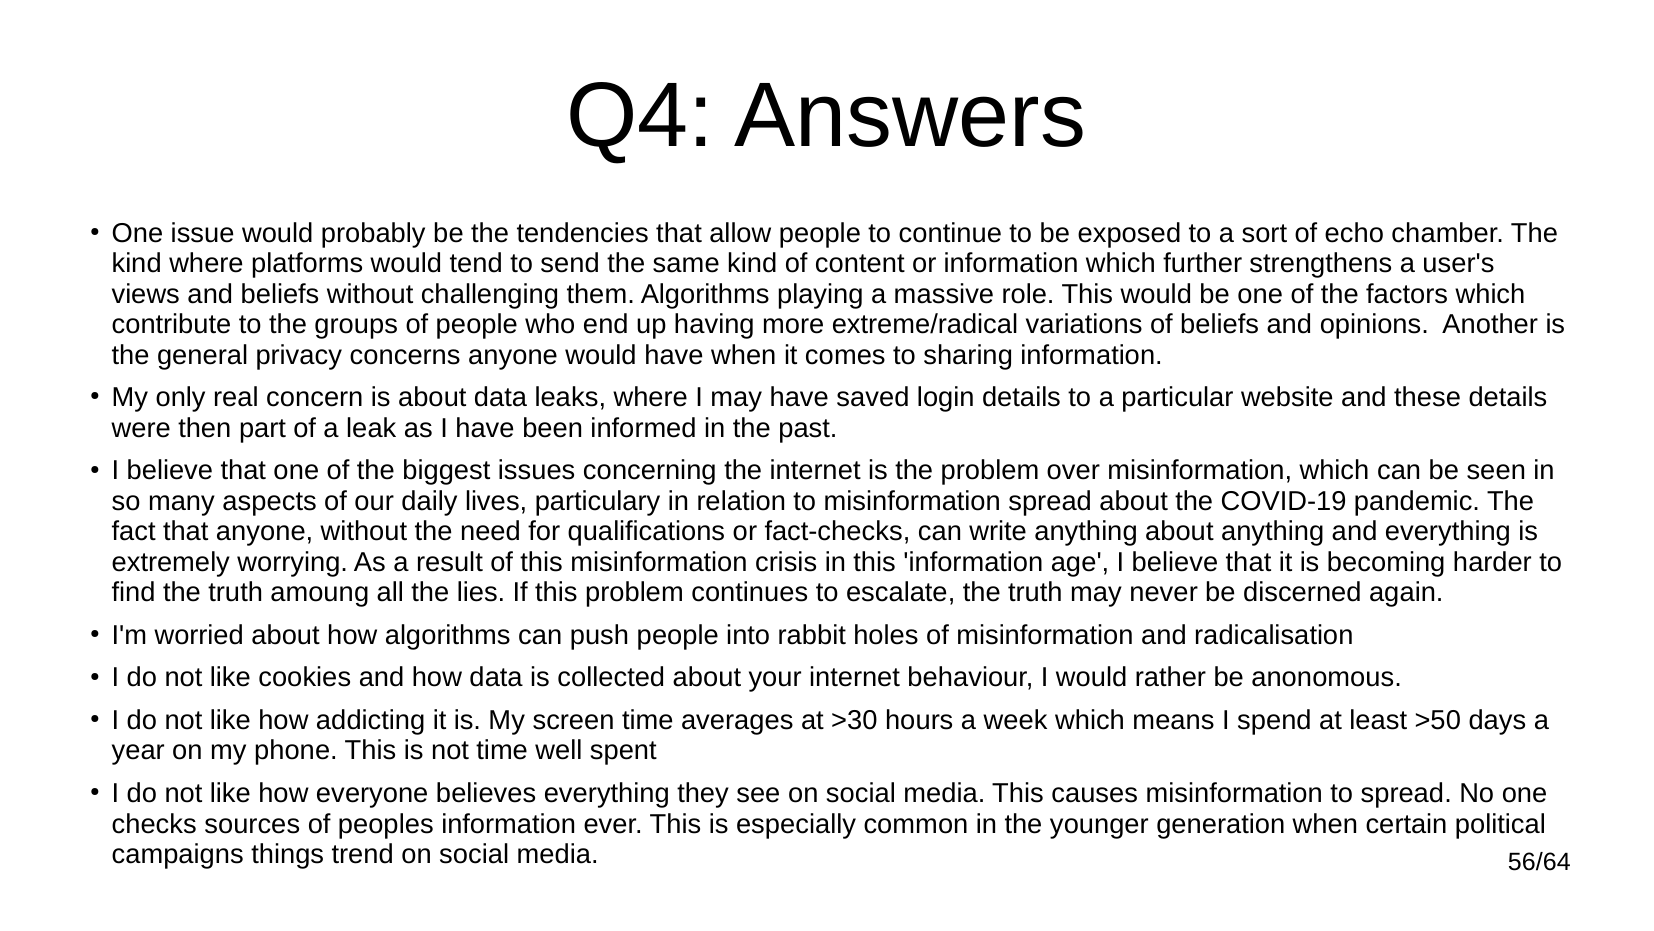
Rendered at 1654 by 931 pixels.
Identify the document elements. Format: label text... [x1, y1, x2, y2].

title Q4: Answers [82, 37, 1571, 193]
list One issue would probably be the tendencies that allow people to continue to be exposed to a sort of echo chamber. The kind where platforms would tend to send the same kind of content or information which further strengthens a user's views and beliefs without challenging them. Algorithms playing a massive role. This would be one of the factors which contribute to the groups of people who end up having more extreme/radical variations of beliefs and opinions. Another is the general privacy concerns anyone would have when it comes to sharing information. My only real concern is about data leaks, where I may have saved login details to a particular website and these details were then part of a leak as I have been informed in the past. I believe that one of the biggest issues concerning the internet is the problem over misinformation, which can be seen in so many aspects of our daily lives, particulary in relation to misinformation spread about the COVID-19 pandemic. The fact that anyone, without the need for qualifications or fact-checks, can write anything about anything and everything is extremely worrying. As a result of this misinformation crisis in this 'information age', I believe that it is becoming harder to find the truth amoung all the lies. If this problem continues to escalate, the truth may never be discerned again. I'm worried about how algorithms can push people into rabbit holes of misinformation and radicalisation I do not like cookies and how data is collected about your internet behaviour, I would rather be anonomous. I do not like how addicting it is. My screen time averages at >30 hours a week which means I spend at least >50 days a year on my phone. This is not time well spent I do not like how everyone believes everything they see on social media. This causes misinformation to spread. No one checks sources of peoples information ever. This is especially common in the younger generation when certain political campaigns things trend on social media. [82, 217, 1571, 886]
